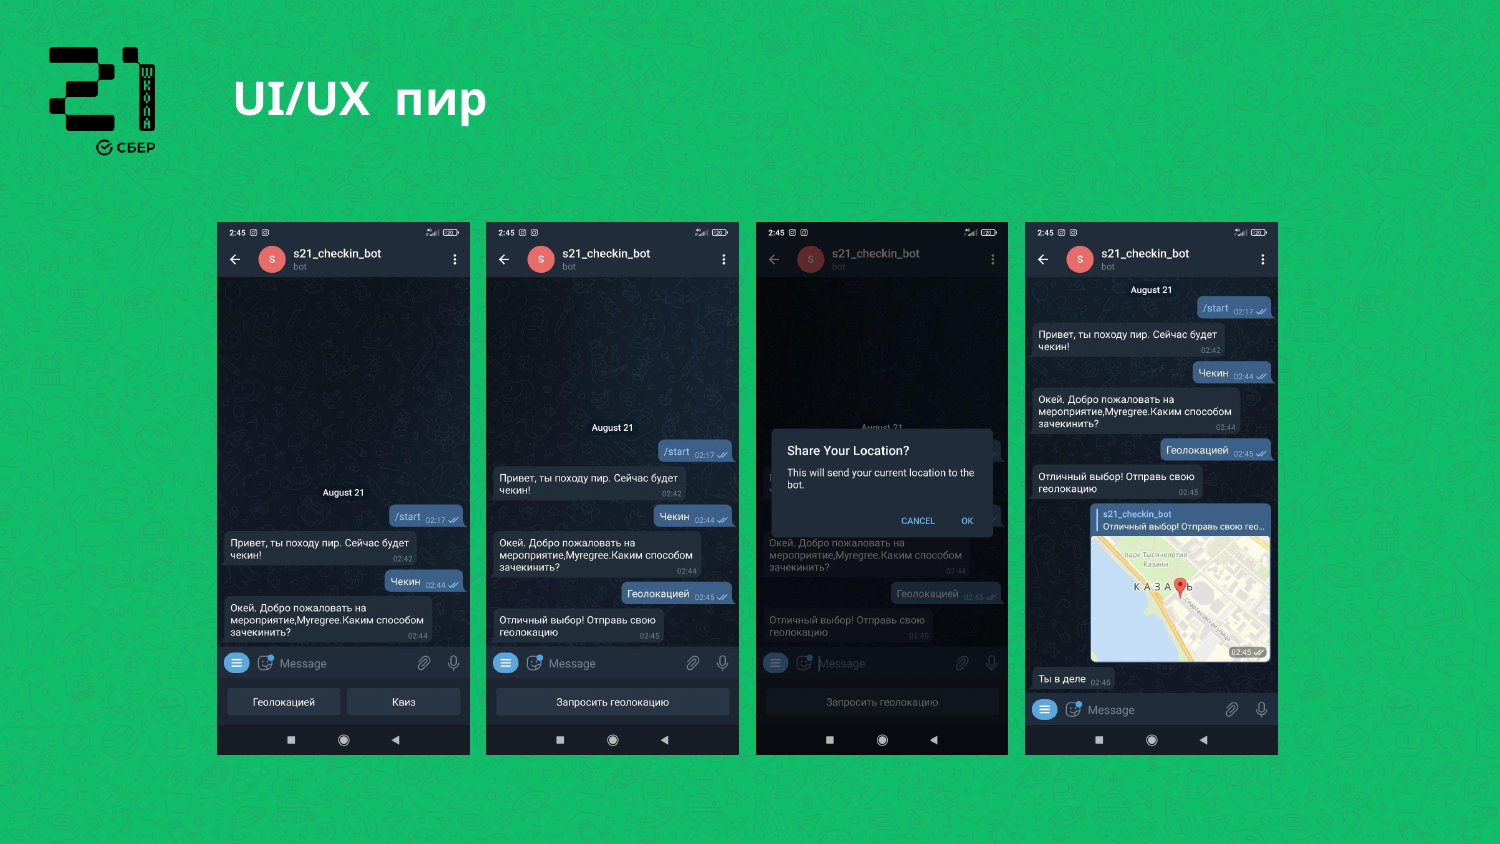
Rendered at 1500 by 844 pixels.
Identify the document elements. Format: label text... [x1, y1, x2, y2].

picture [0, 0, 1500, 844]
title UI/UX пир [217, 50, 1459, 145]
